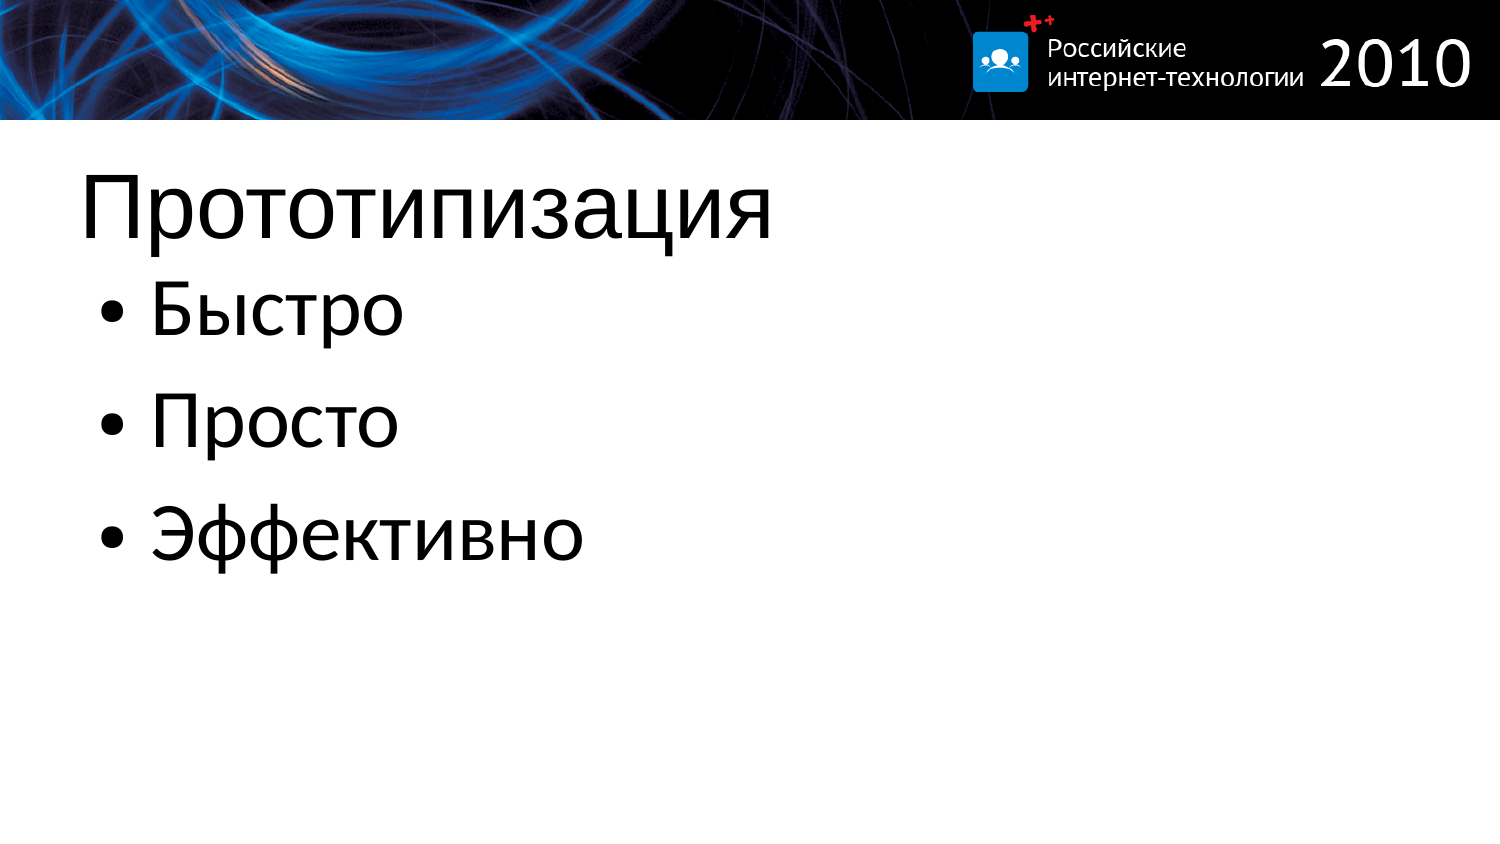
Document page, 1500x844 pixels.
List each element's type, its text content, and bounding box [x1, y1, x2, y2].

picture [0, 0, 1500, 120]
list Быстро Просто Эффективно [79, 272, 1430, 750]
title Прототипизация [79, 149, 1430, 264]
